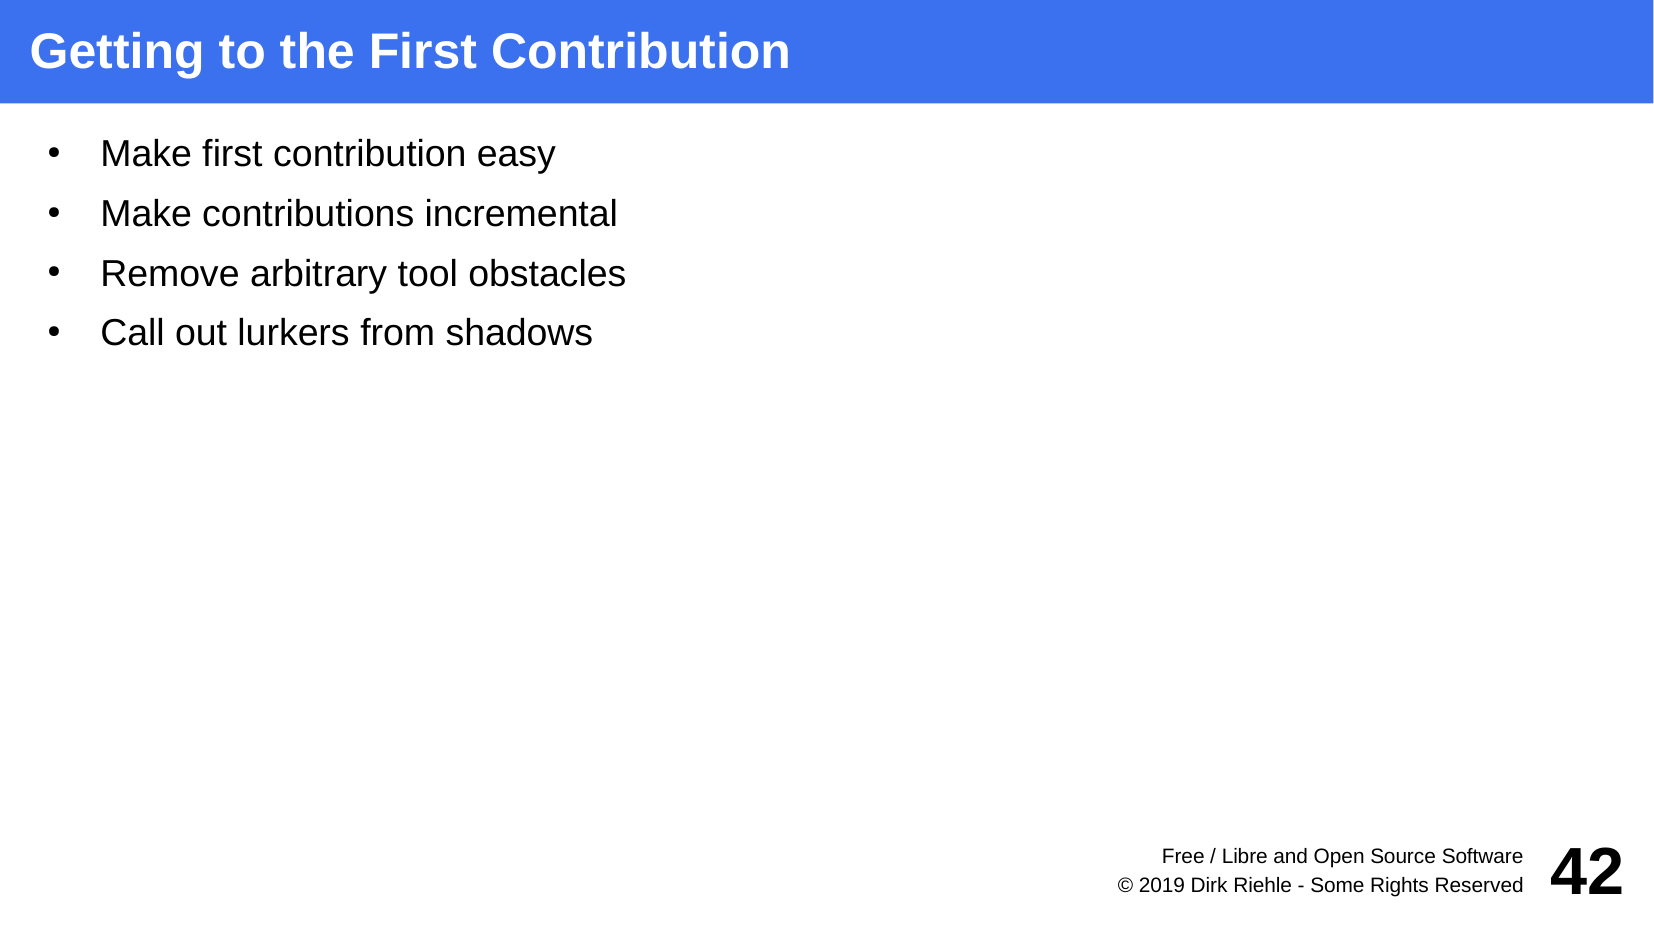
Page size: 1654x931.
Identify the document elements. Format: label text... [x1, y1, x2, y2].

list Make first contribution easy Make contributions incremental Remove arbitrary tool obstacles Call out lurkers from shadows [29, 132, 1625, 813]
title Getting to the First Contribution [0, 0, 1654, 104]
